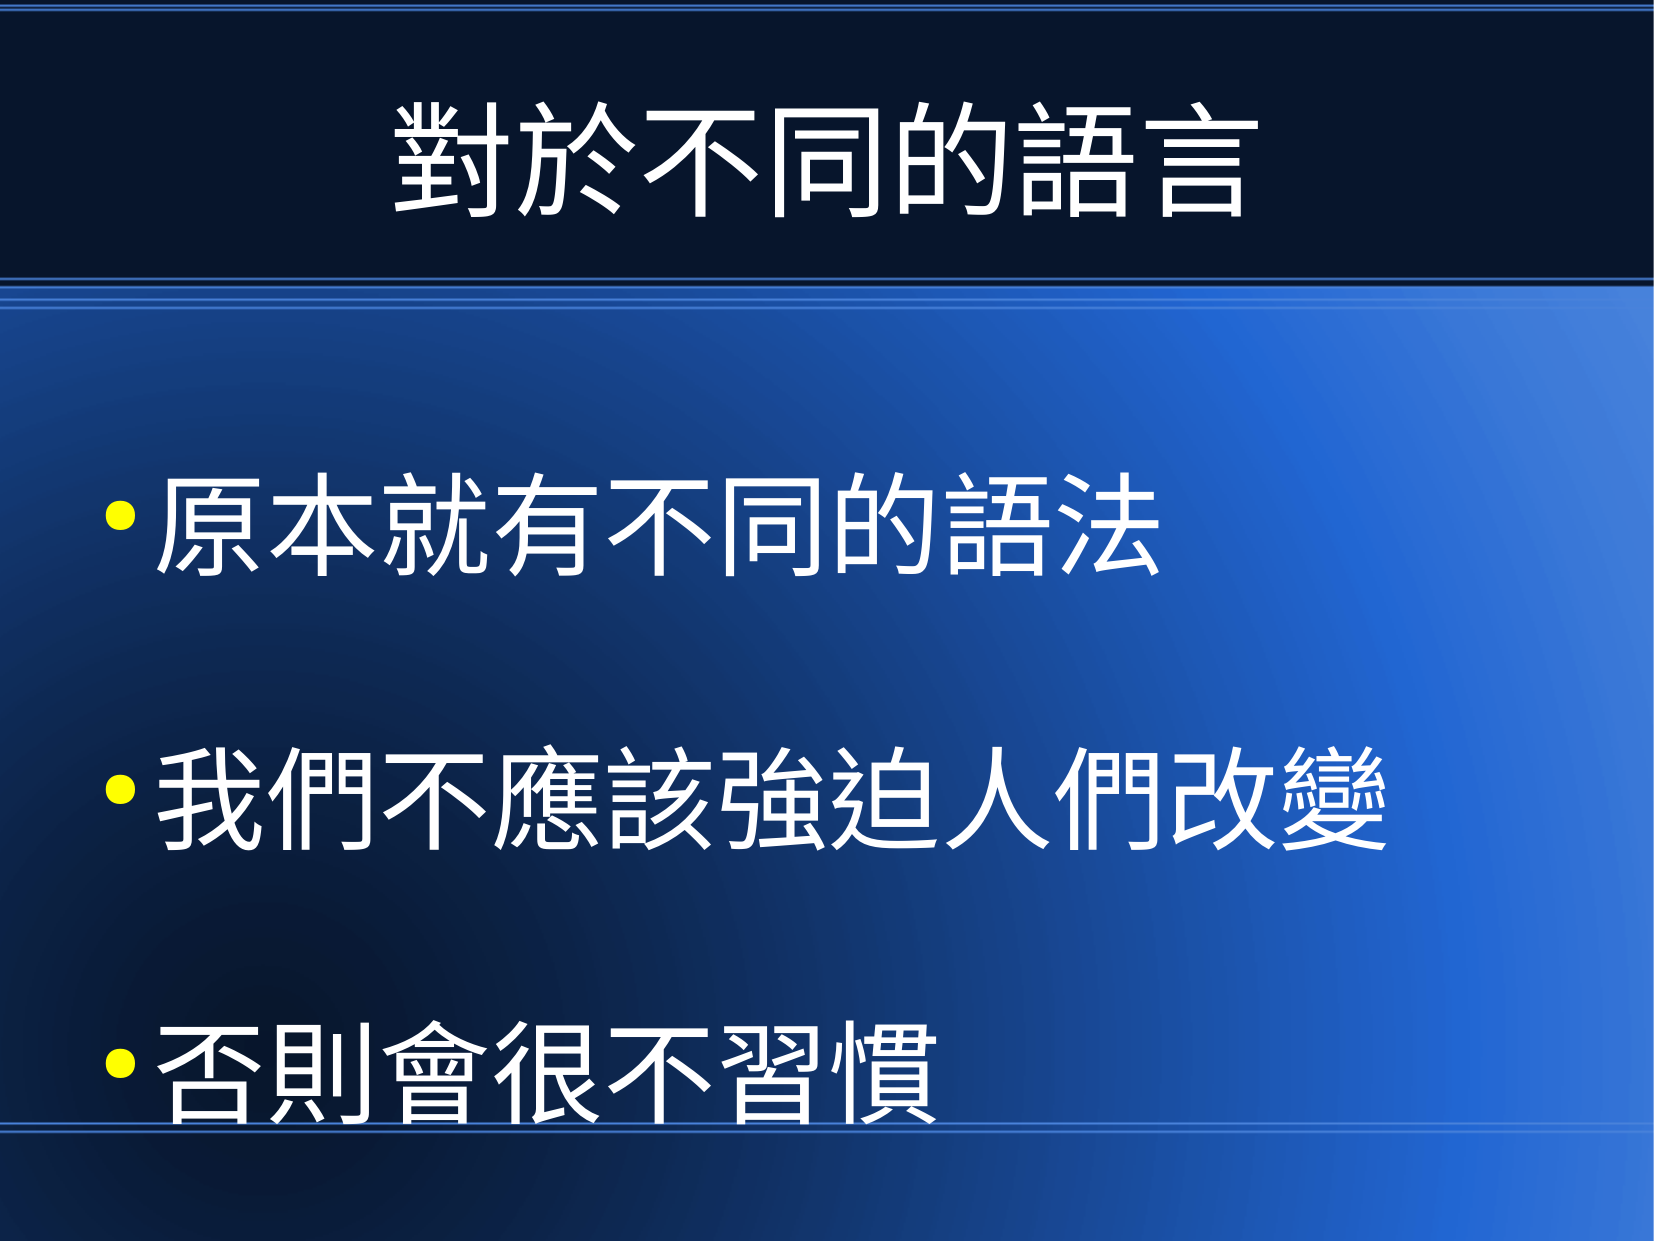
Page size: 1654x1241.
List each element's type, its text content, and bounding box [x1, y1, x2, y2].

list 原本就有不同的語法 我們不應該強迫人們改變 否則會很不習慣 [82, 355, 1571, 1241]
title 對於不同的語言 [82, 49, 1571, 257]
picture [0, 0, 1654, 1241]
